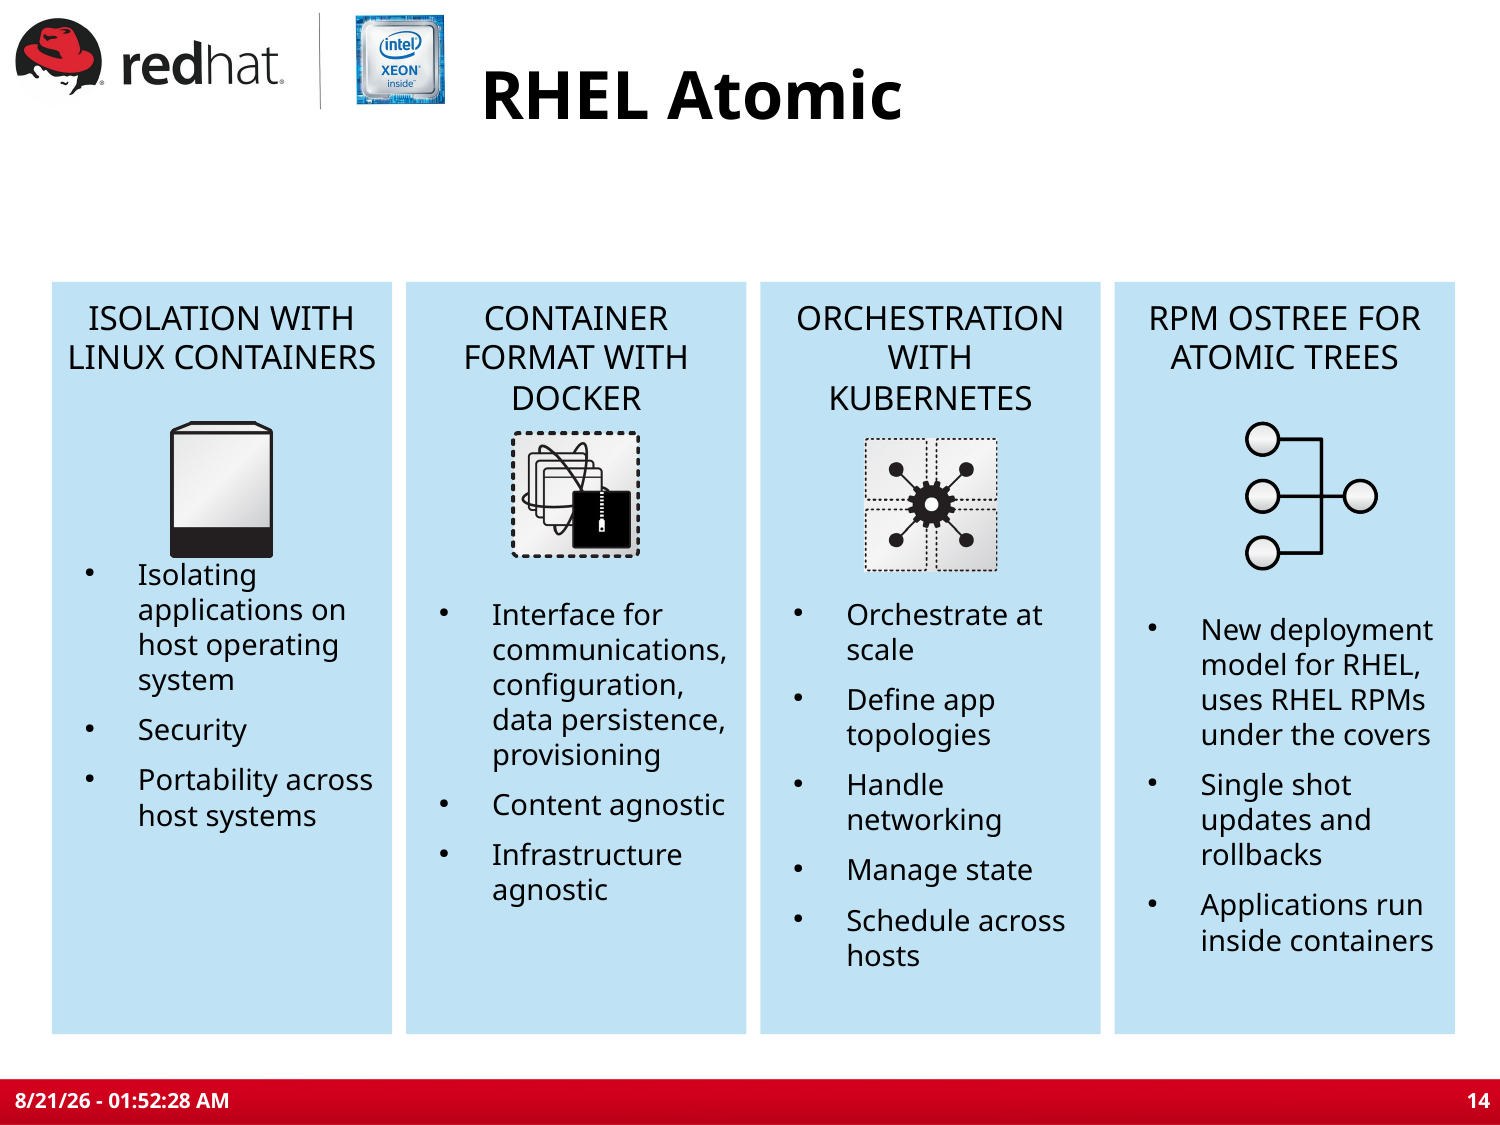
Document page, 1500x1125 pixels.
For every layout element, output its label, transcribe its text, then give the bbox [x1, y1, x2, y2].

picture [1198, 392, 1403, 597]
list CONTAINER FORMAT WITH DOCKER Interface for communications, configuration, data persistence, provisioning Content agnostic Infrastructure agnostic [406, 281, 747, 1035]
picture [863, 438, 998, 572]
picture [16, 13, 445, 111]
list ORCHESTRATION WITH KUBERNETES Orchestrate at scale Define app topologies Handle networking Manage state Schedule across hosts [760, 281, 1101, 1035]
title RHEL Atomic [465, 45, 1426, 233]
list ISOLATION WITH LINUX CONTAINERS Isolating applications on host operating system Security Portability across host systems [51, 281, 393, 1035]
picture [170, 421, 273, 558]
picture [0, 1079, 1500, 1125]
picture [511, 431, 640, 558]
list RPM OSTREE FOR ATOMIC TREES New deployment model for RHEL, uses RHEL RPMs under the covers Single shot updates and rollbacks Applications run inside containers [1114, 281, 1455, 1035]
